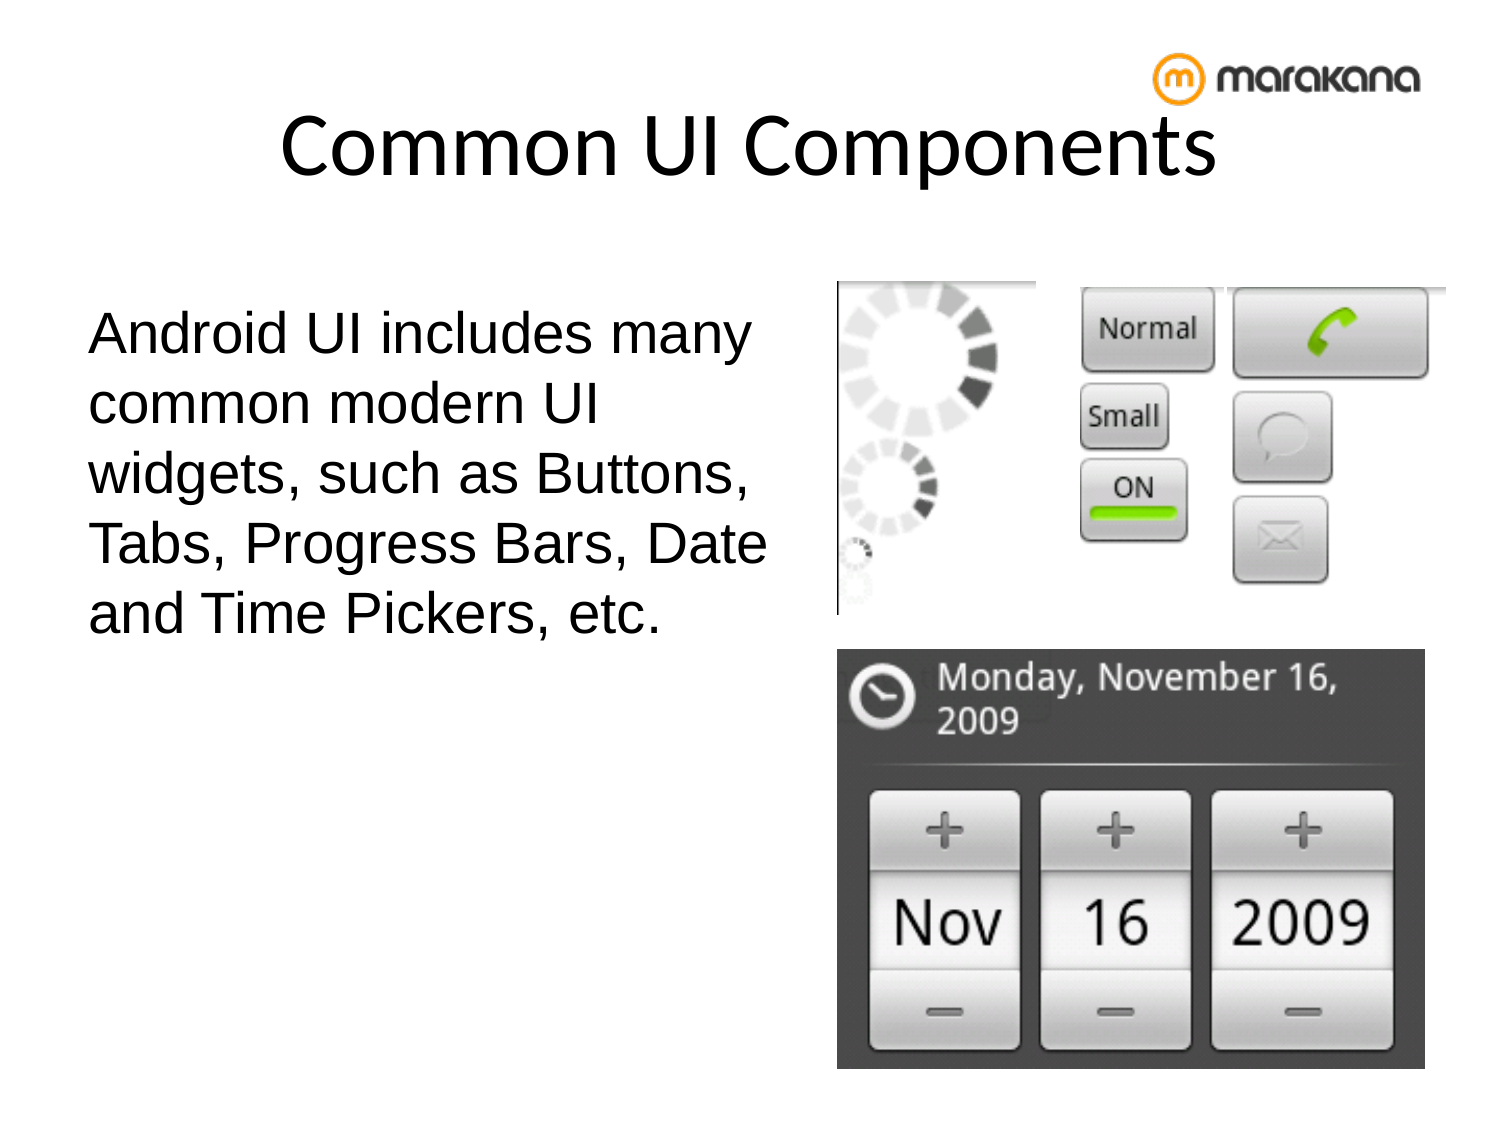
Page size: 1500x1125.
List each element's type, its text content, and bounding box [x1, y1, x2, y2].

picture [837, 281, 1036, 615]
text_box Android UI includes many common modern UI widgets, such as Buttons, Tabs, Progress Bars, Date and Time Pickers, etc. [73, 287, 788, 653]
picture [1080, 287, 1224, 563]
title Common UI Components [75, 45, 1425, 233]
picture [837, 649, 1425, 1069]
picture [1227, 287, 1446, 615]
